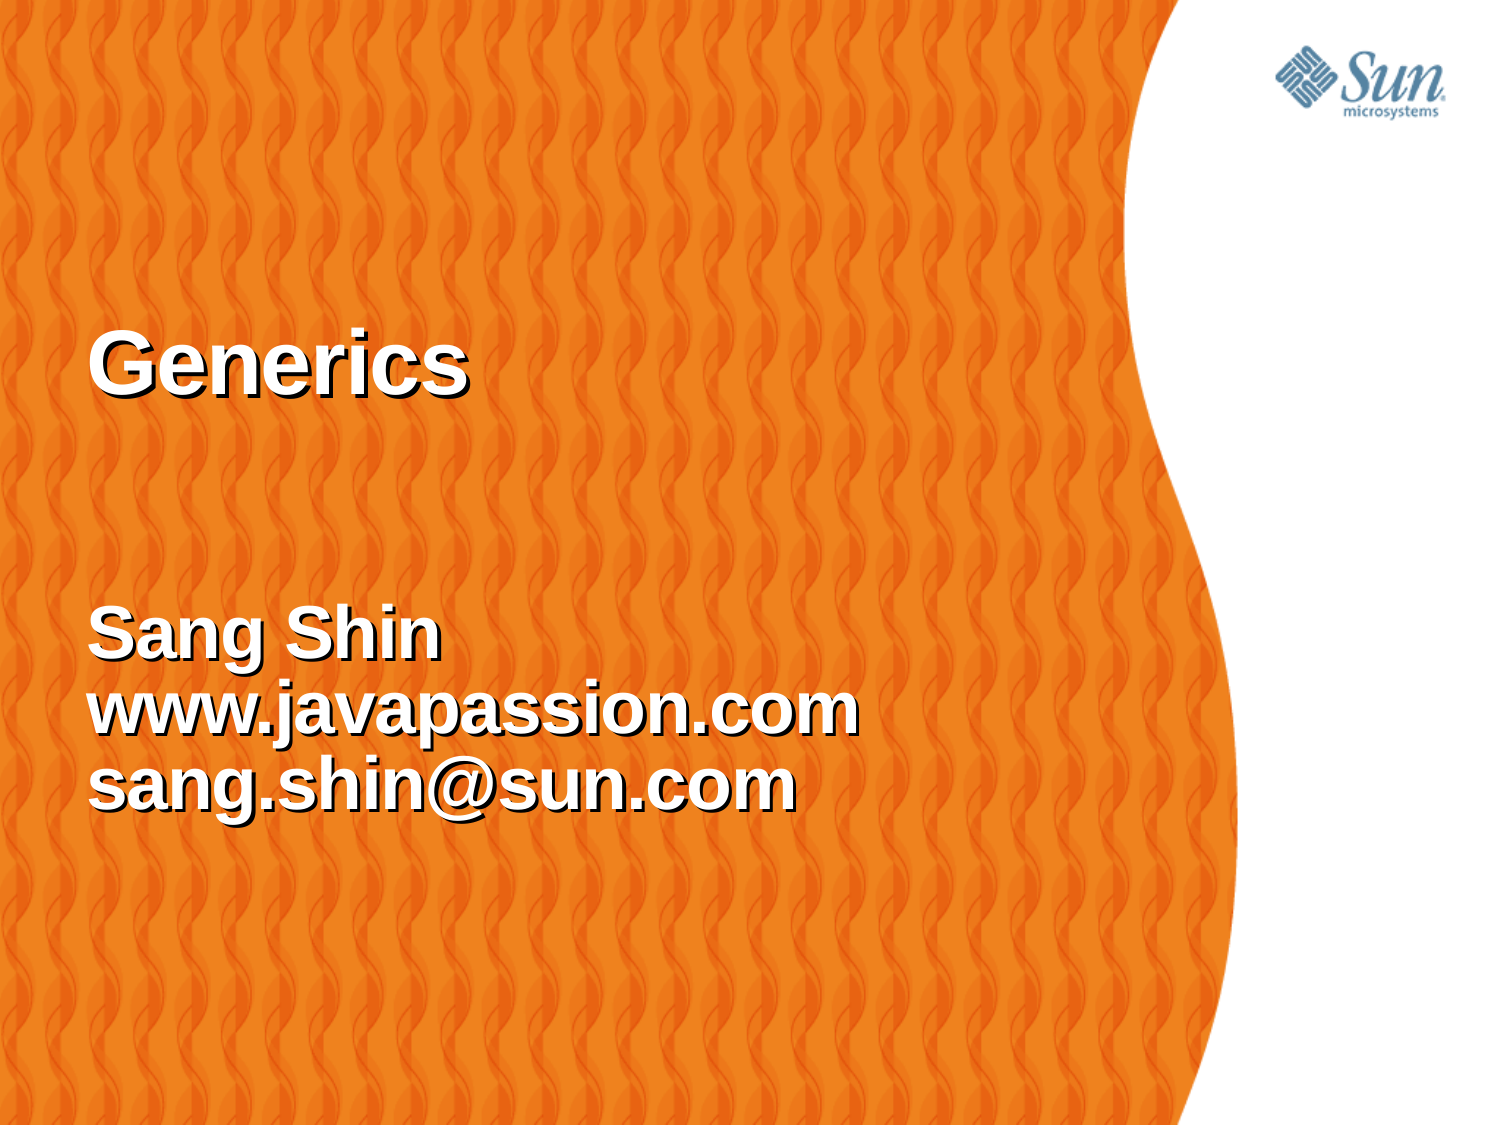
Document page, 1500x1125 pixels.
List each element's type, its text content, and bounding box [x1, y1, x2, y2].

picture [0, 0, 1500, 1125]
title Generics Sang Shin www.javapassion.com sang.shin@sun.com [86, 218, 1288, 1125]
